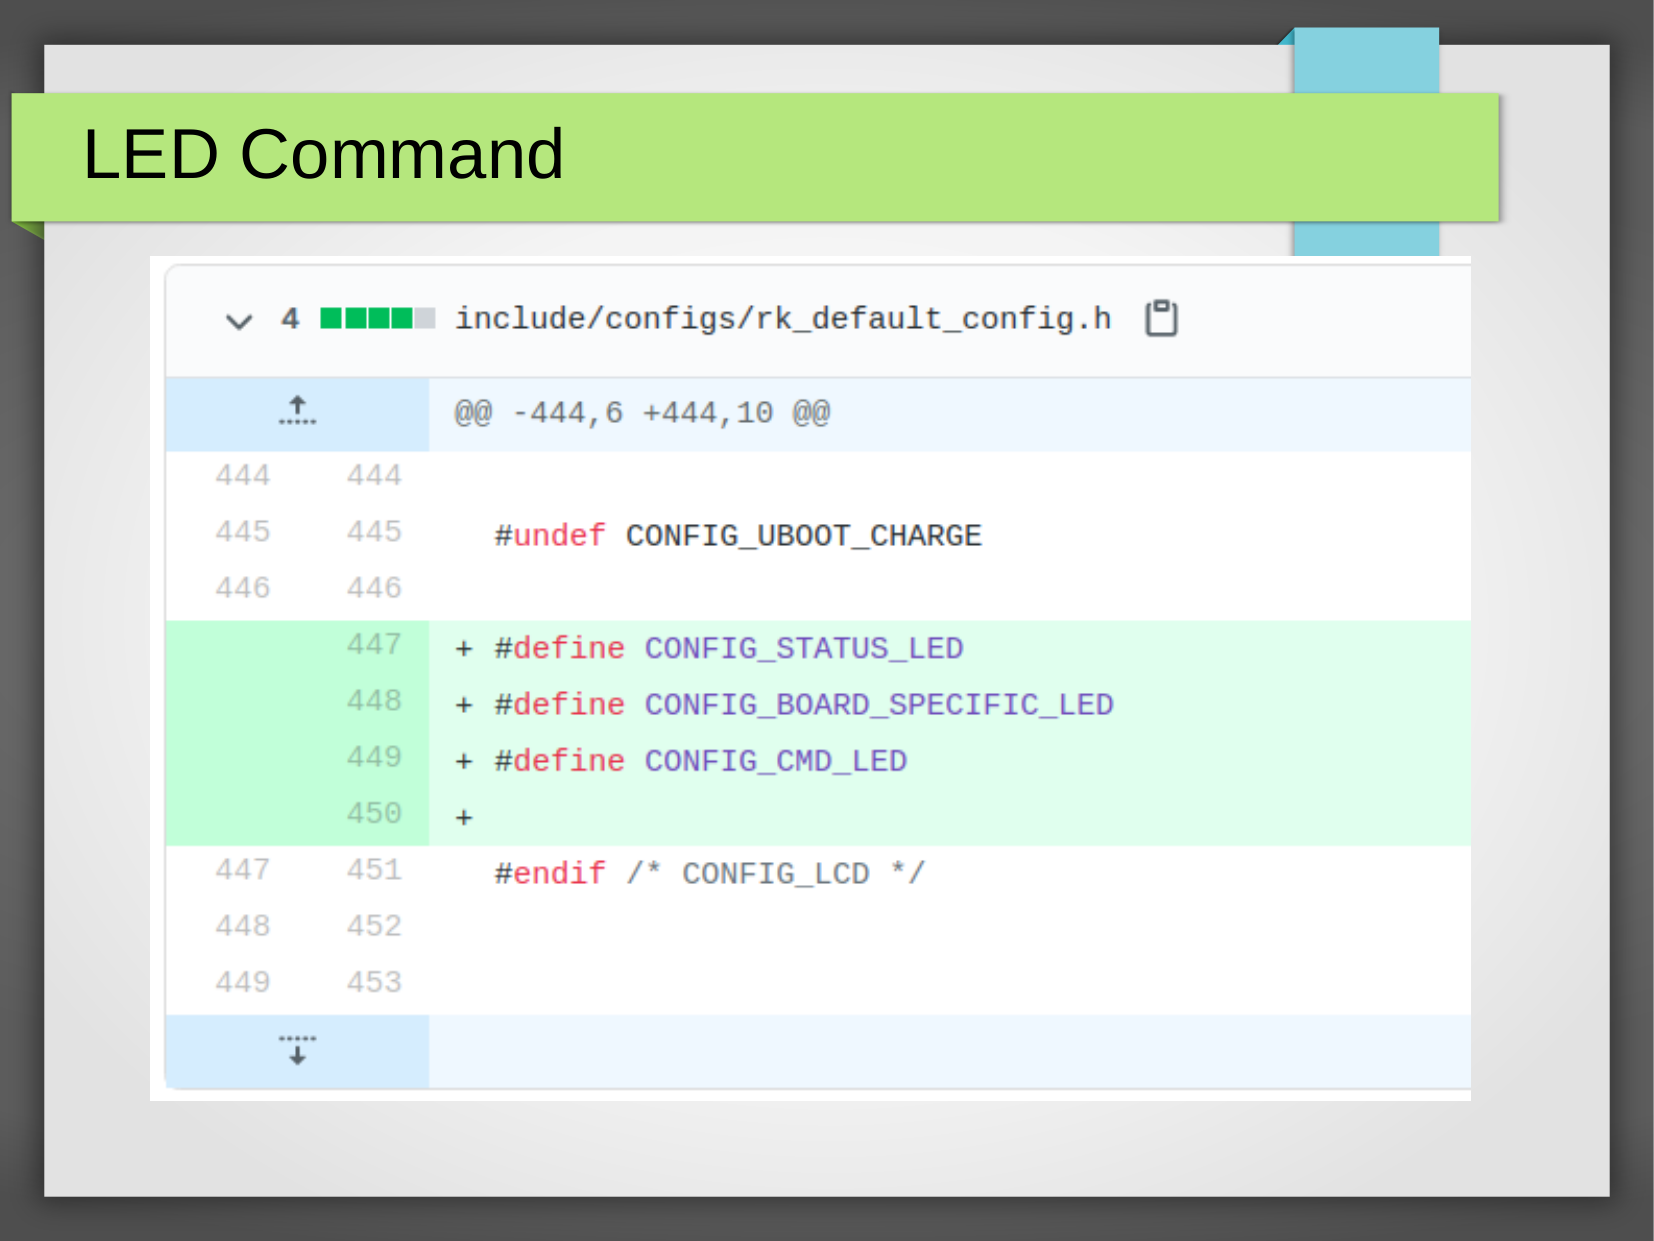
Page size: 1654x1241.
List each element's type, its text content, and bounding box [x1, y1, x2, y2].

picture [0, 0, 1654, 1241]
title LED Command [82, 94, 1264, 213]
